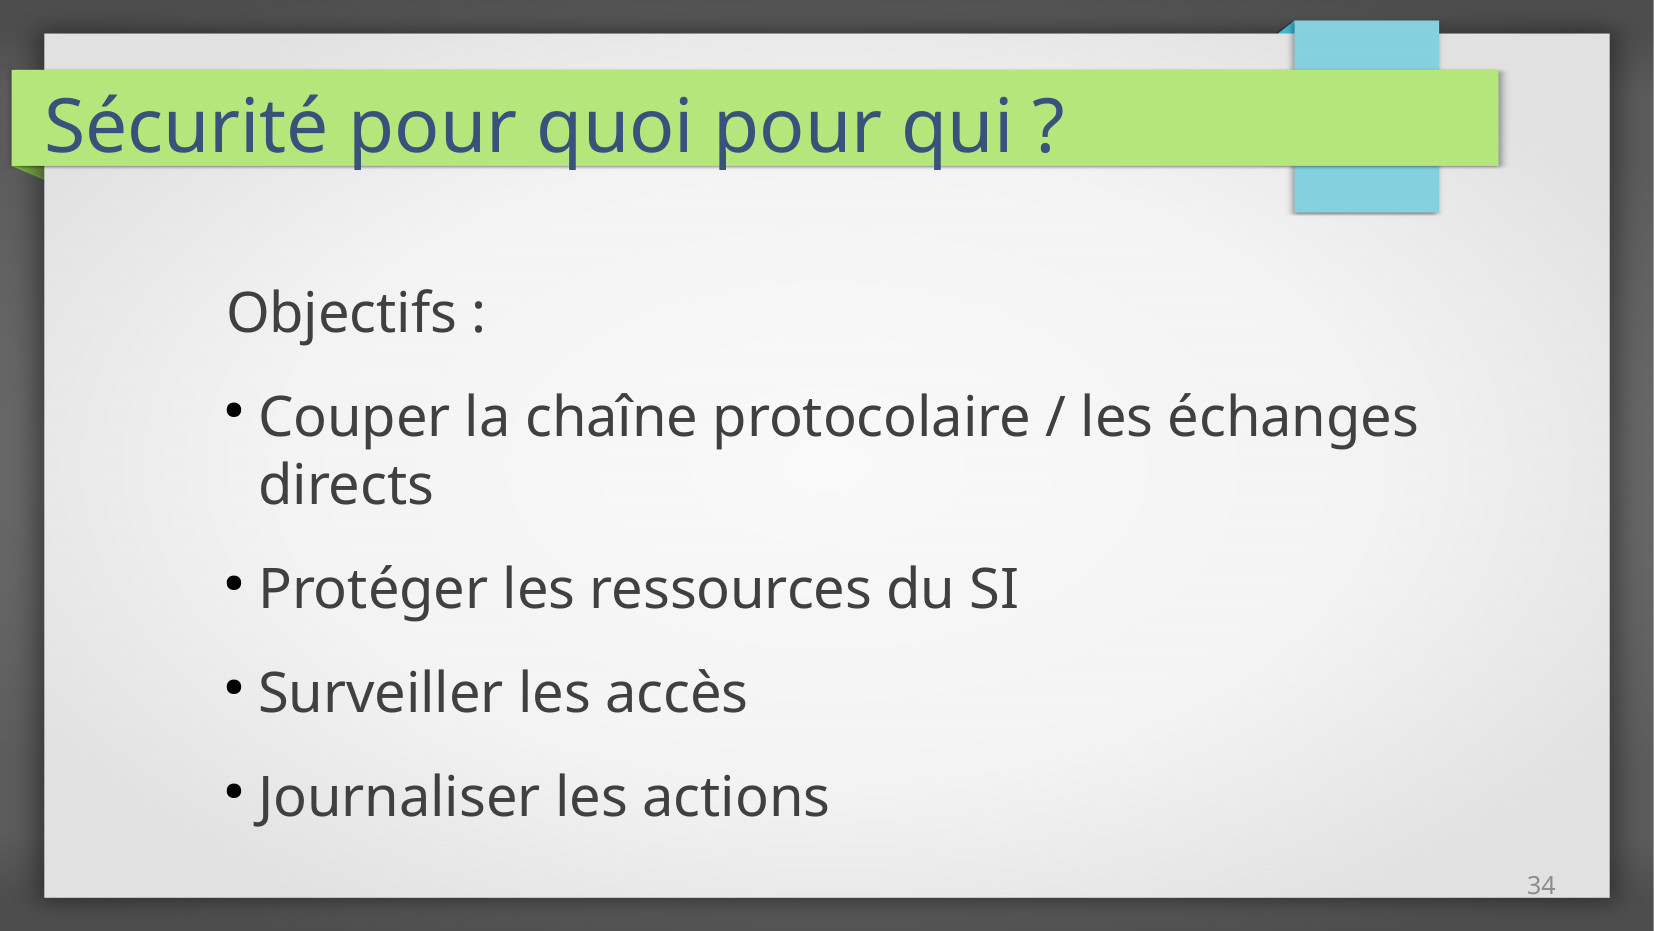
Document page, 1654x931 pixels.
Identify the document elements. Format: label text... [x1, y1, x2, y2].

text_box Objectifs : Couper la chaîne protocolaire / les échanges directs Protéger les ressources du SI Surveiller les accès Journaliser les actions [175, 270, 1571, 839]
picture [0, 0, 1654, 931]
text_box Sécurité pour quoi pour qui ? [29, 29, 1518, 174]
text_box <numéro> [1184, 862, 1571, 912]
